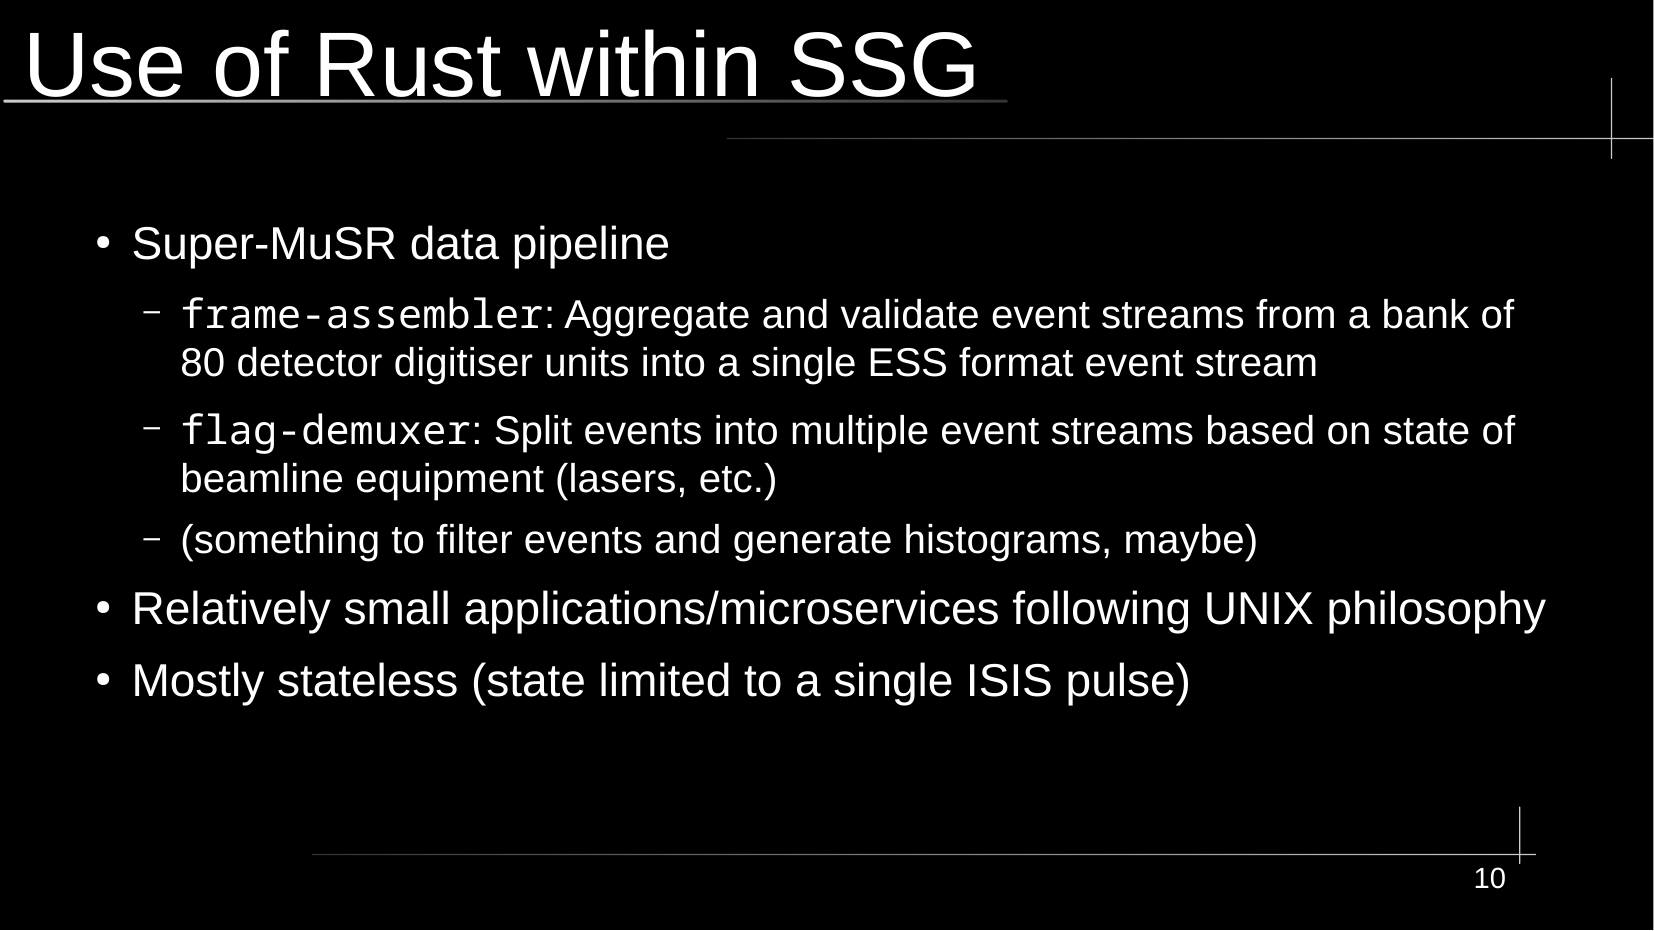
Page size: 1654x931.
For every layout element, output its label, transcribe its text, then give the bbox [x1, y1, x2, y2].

list Super-MuSR data pipeline frame-assembler: Aggregate and validate event streams from a bank of 80 detector digitiser units into a single ESS format event stream flag-demuxer: Split events into multiple event streams based on state of beamline equipment (lasers, etc.) (something to filter events and generate histograms, maybe) Relatively small applications/microservices following UNIX philosophy Mostly stateless (state limited to a single ISIS pulse) [82, 217, 1571, 758]
title Use of Rust within SSG [23, 11, 1589, 119]
